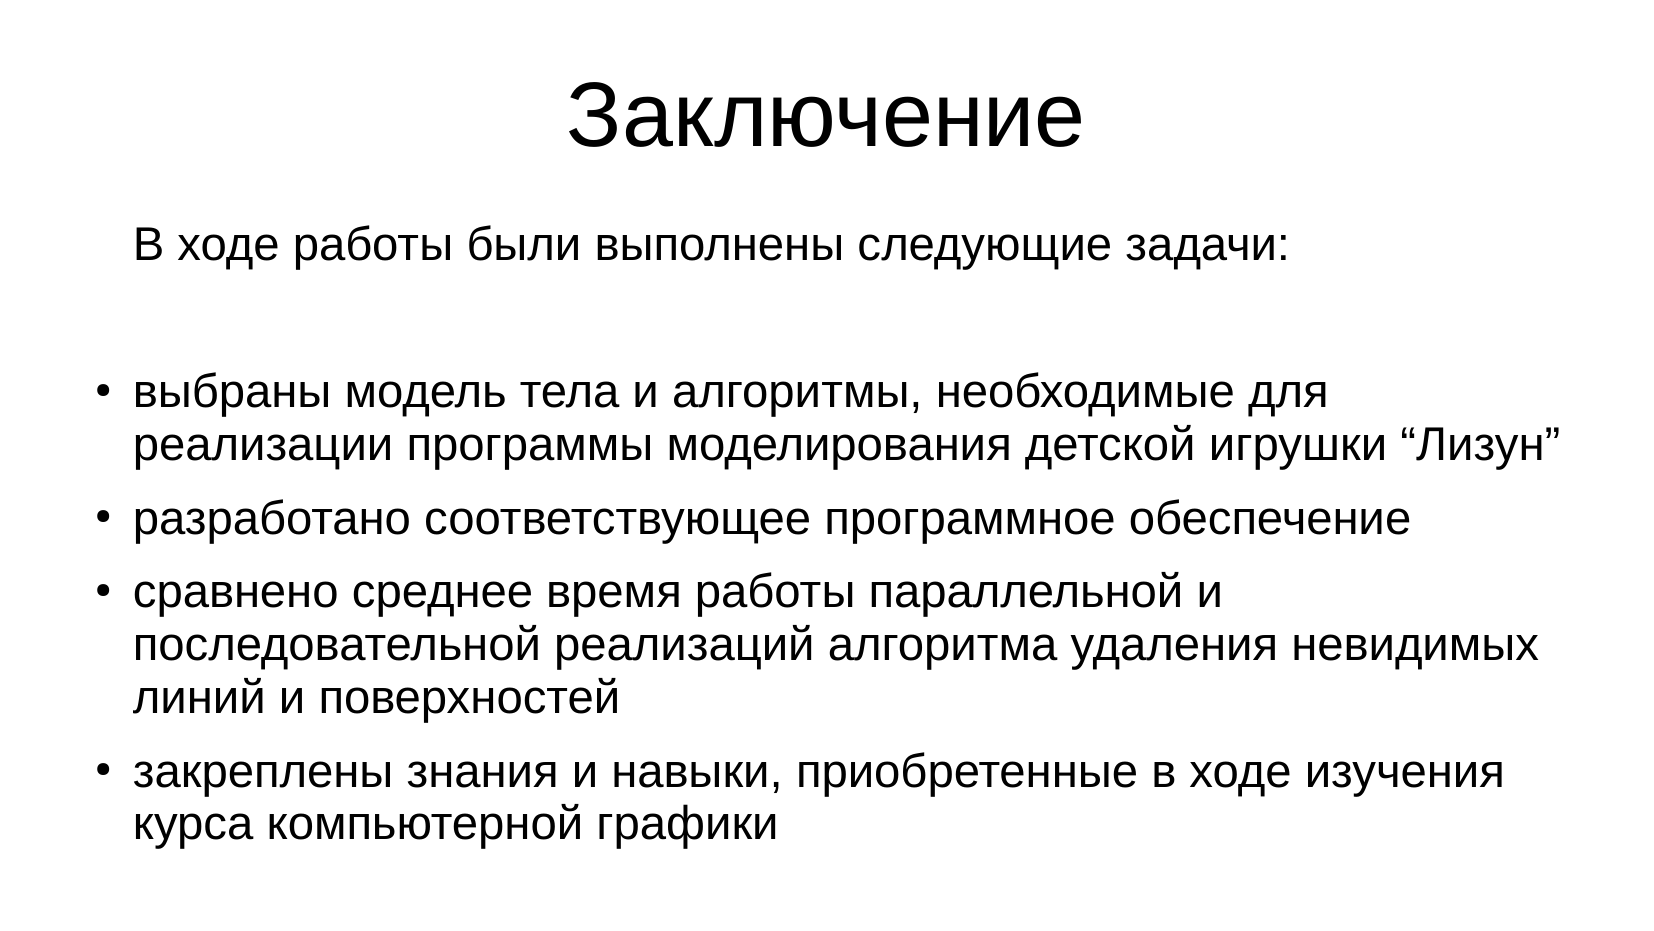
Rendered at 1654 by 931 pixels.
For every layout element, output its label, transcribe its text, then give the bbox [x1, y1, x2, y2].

list В ходе работы были выполнены следующие задачи: выбраны модель тела и алгоритмы, необходимые для реализации программы моделирования детской игрушки “Лизун” разработано соответствующее программное обеспечение сравнено среднее время работы параллельной и последовательной реализаций алгоритма удаления невидимых линий и поверхностей закреплены знания и навыки, приобретенные в ходе изучения курса компьютерной графики [82, 217, 1571, 863]
title Заключение [82, 37, 1571, 193]
